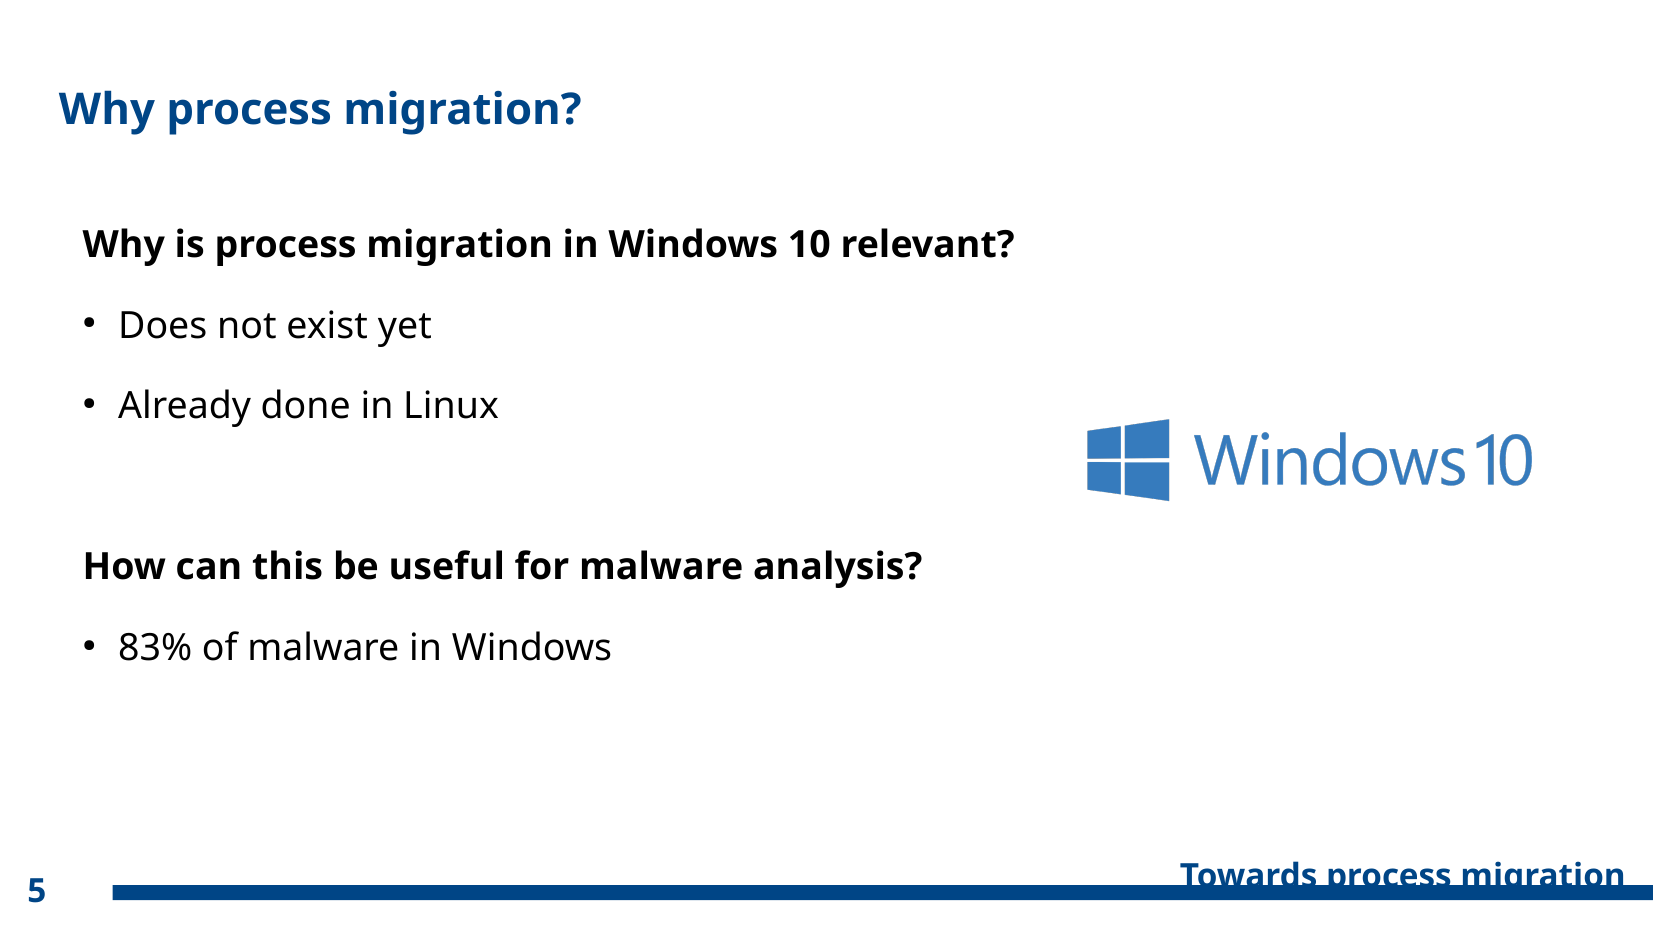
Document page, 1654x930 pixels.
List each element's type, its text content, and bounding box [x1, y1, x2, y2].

title Why process migration? [58, 26, 1594, 138]
picture [1043, 282, 1576, 638]
list Why is process migration in Windows 10 relevant? Does not exist yet Already done in Linux How can this be useful for malware analysis? 83% of malware in Windows [82, 217, 1571, 757]
